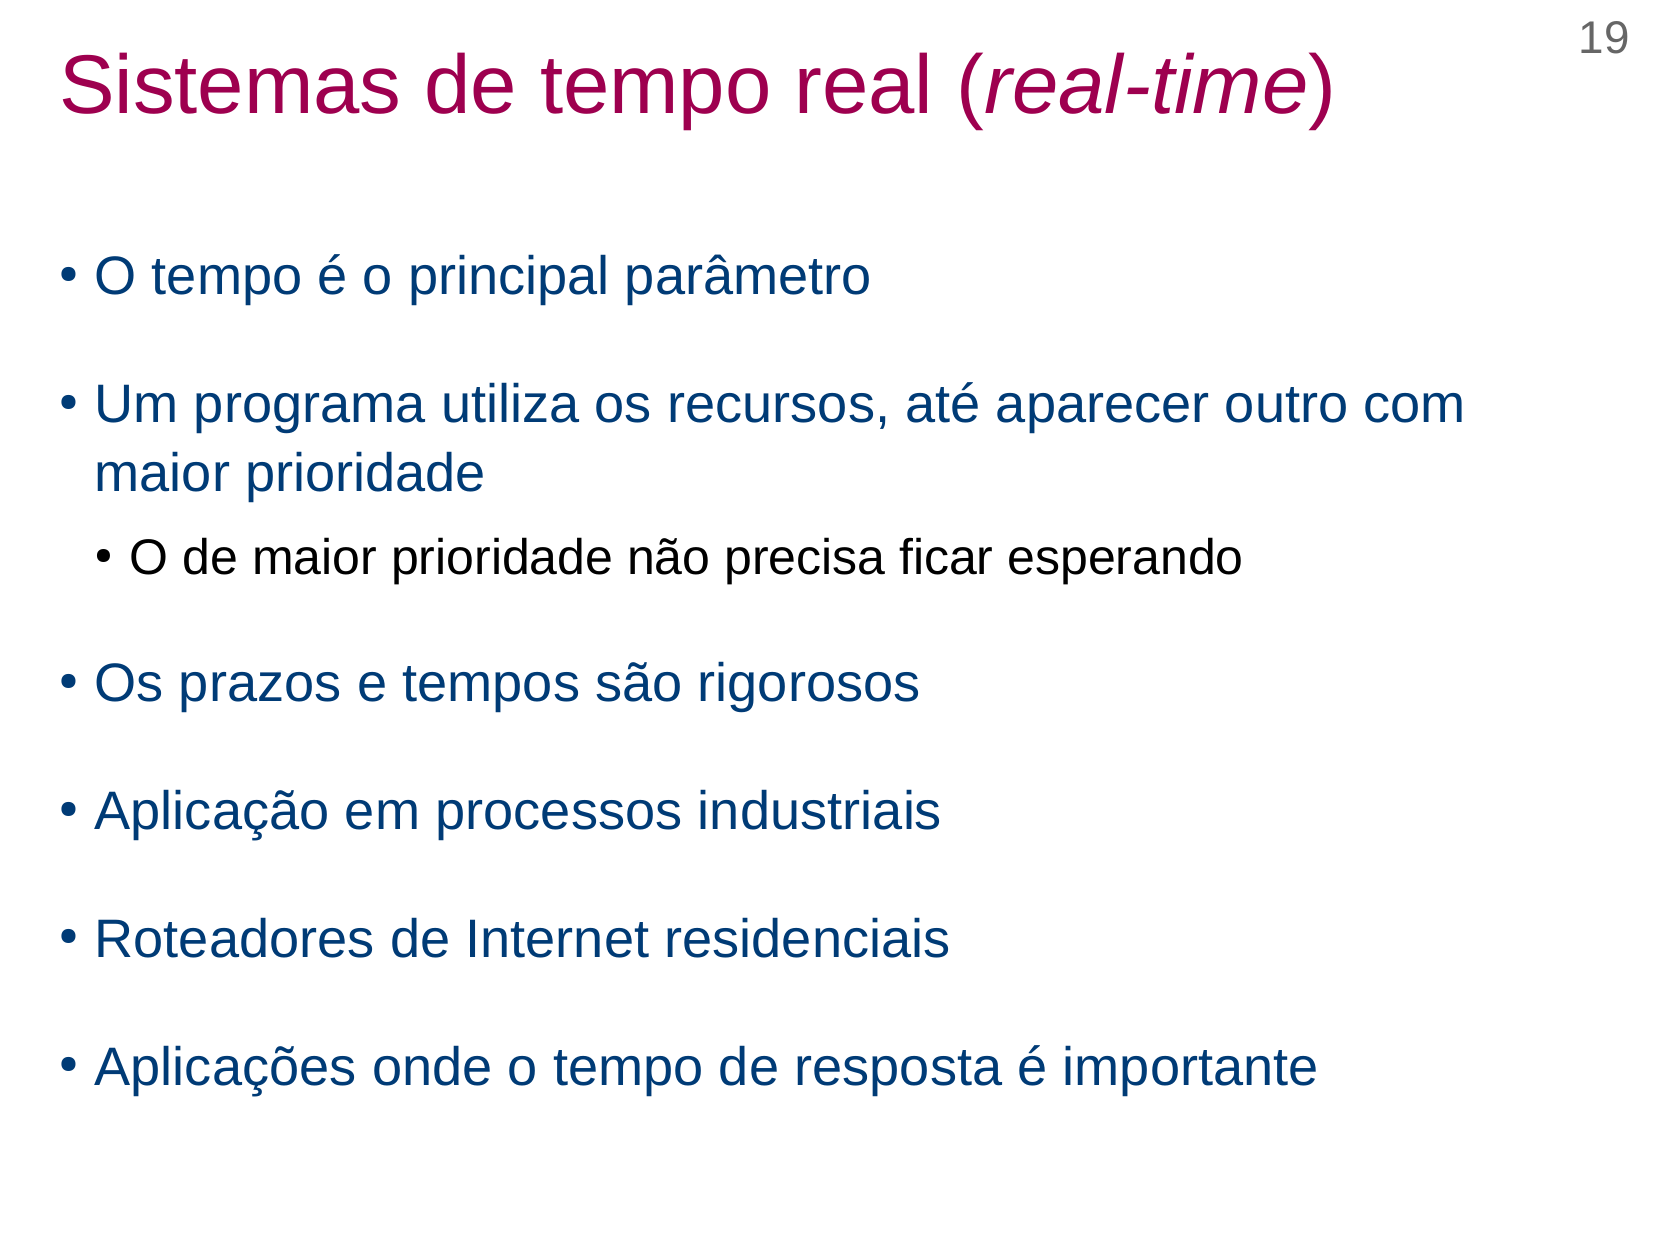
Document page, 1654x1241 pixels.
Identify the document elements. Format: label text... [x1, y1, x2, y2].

title Sistemas de tempo real (real-time) [59, 29, 1595, 148]
list O tempo é o principal parâmetro Um programa utiliza os recursos, até aparecer outro com maior prioridade O de maior prioridade não precisa ficar esperando Os prazos e tempos são rigorosos Aplicação em processos industriais Roteadores de Internet residenciais Aplicações onde o tempo de resposta é importante [59, 236, 1595, 1211]
